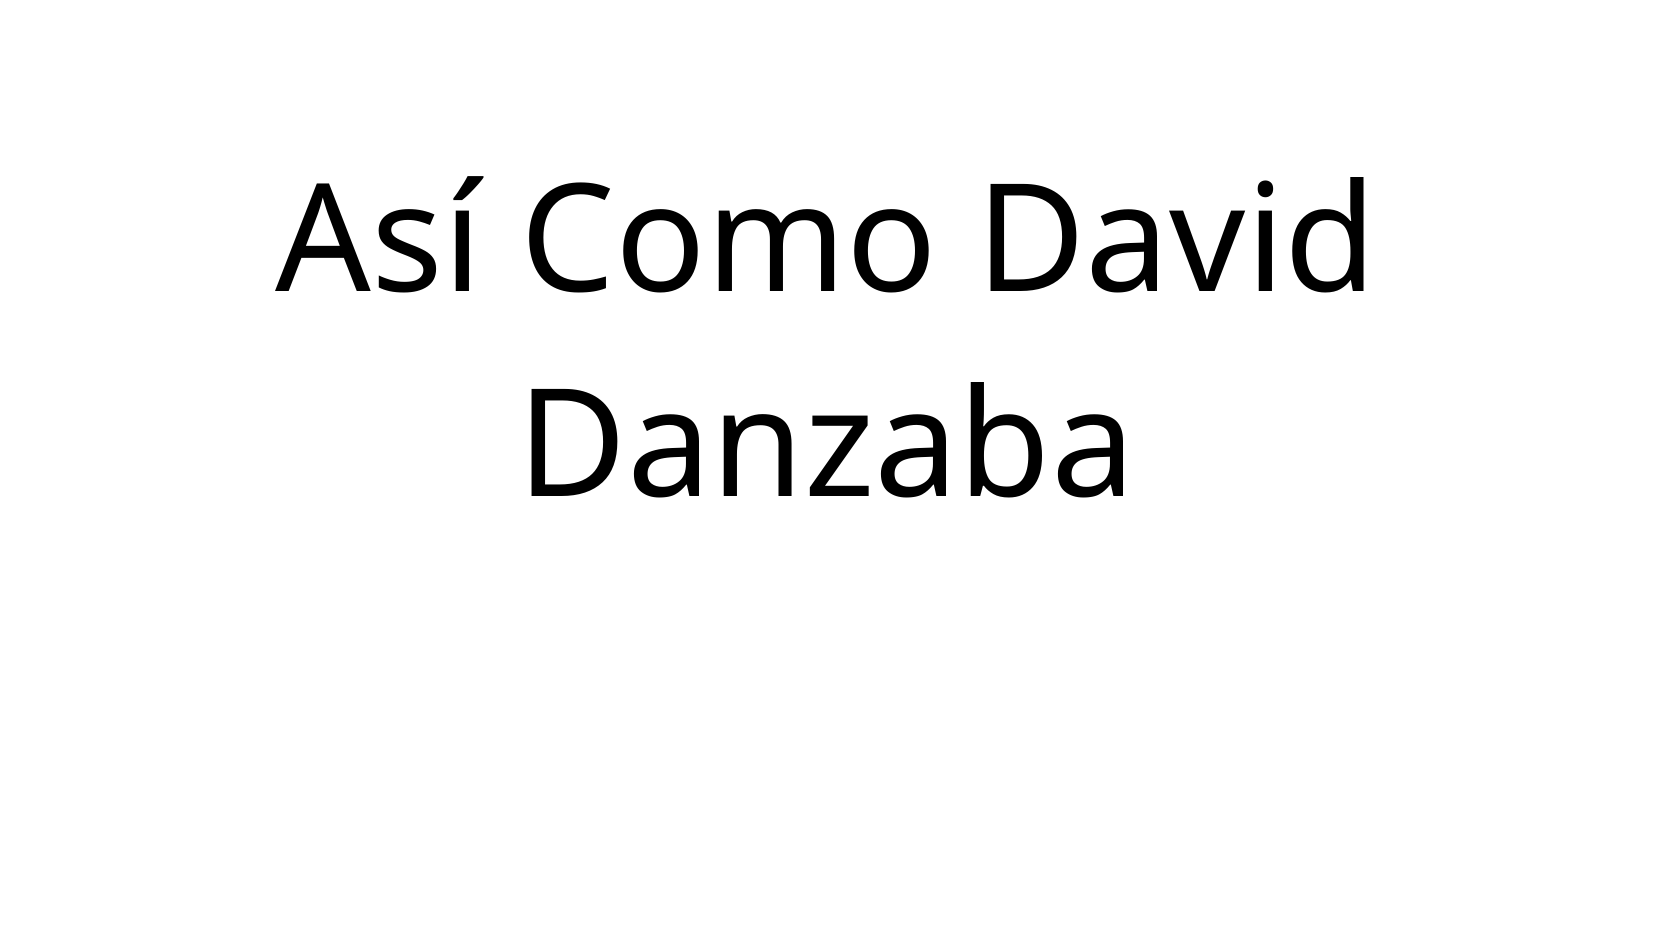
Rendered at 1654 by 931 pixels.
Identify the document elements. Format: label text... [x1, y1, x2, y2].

title Así Como David Danzaba [0, 124, 1654, 548]
